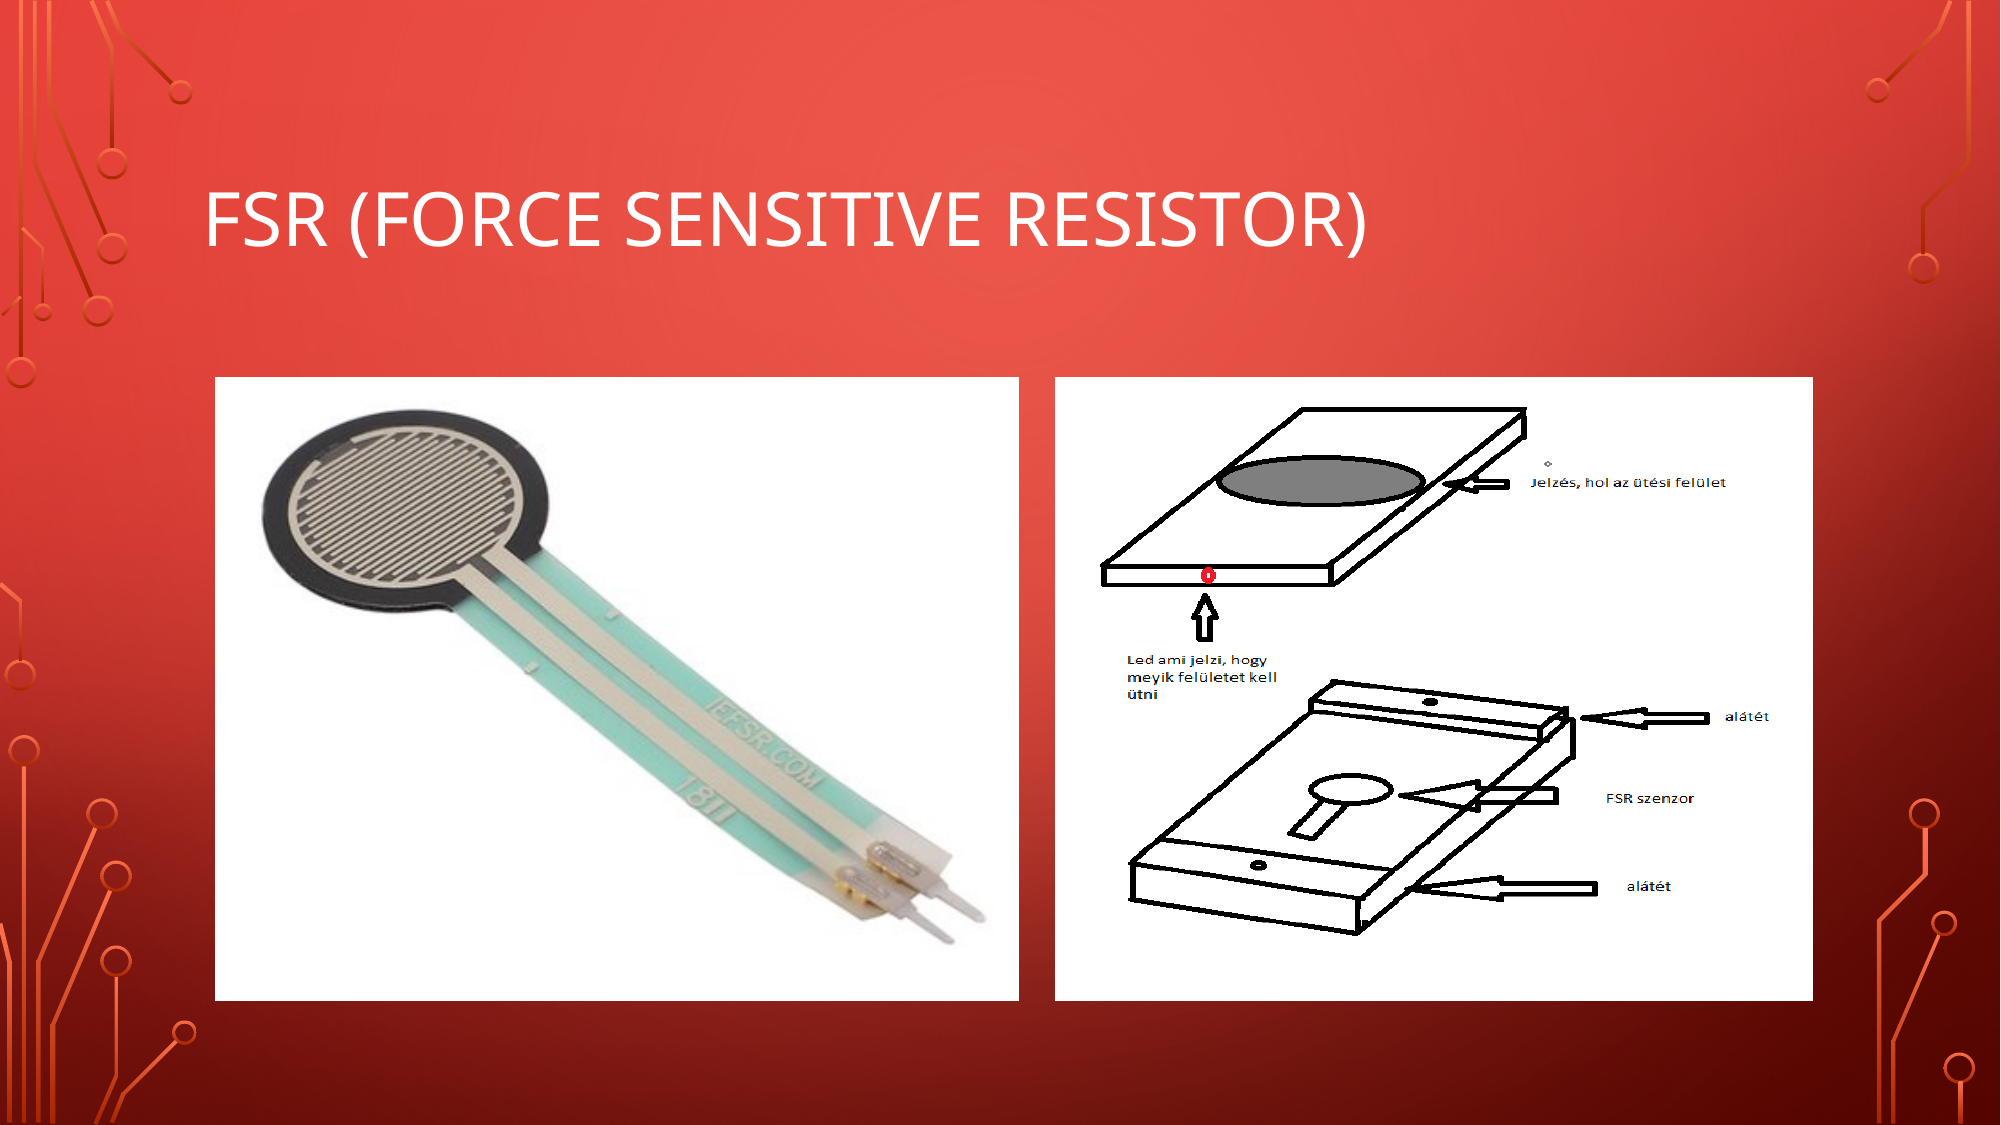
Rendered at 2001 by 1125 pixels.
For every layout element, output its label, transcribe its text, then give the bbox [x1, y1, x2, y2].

picture [215, 378, 1019, 1001]
title FSR (Force Sensitive Resistor) [187, 101, 1813, 344]
picture [1055, 378, 1813, 1001]
